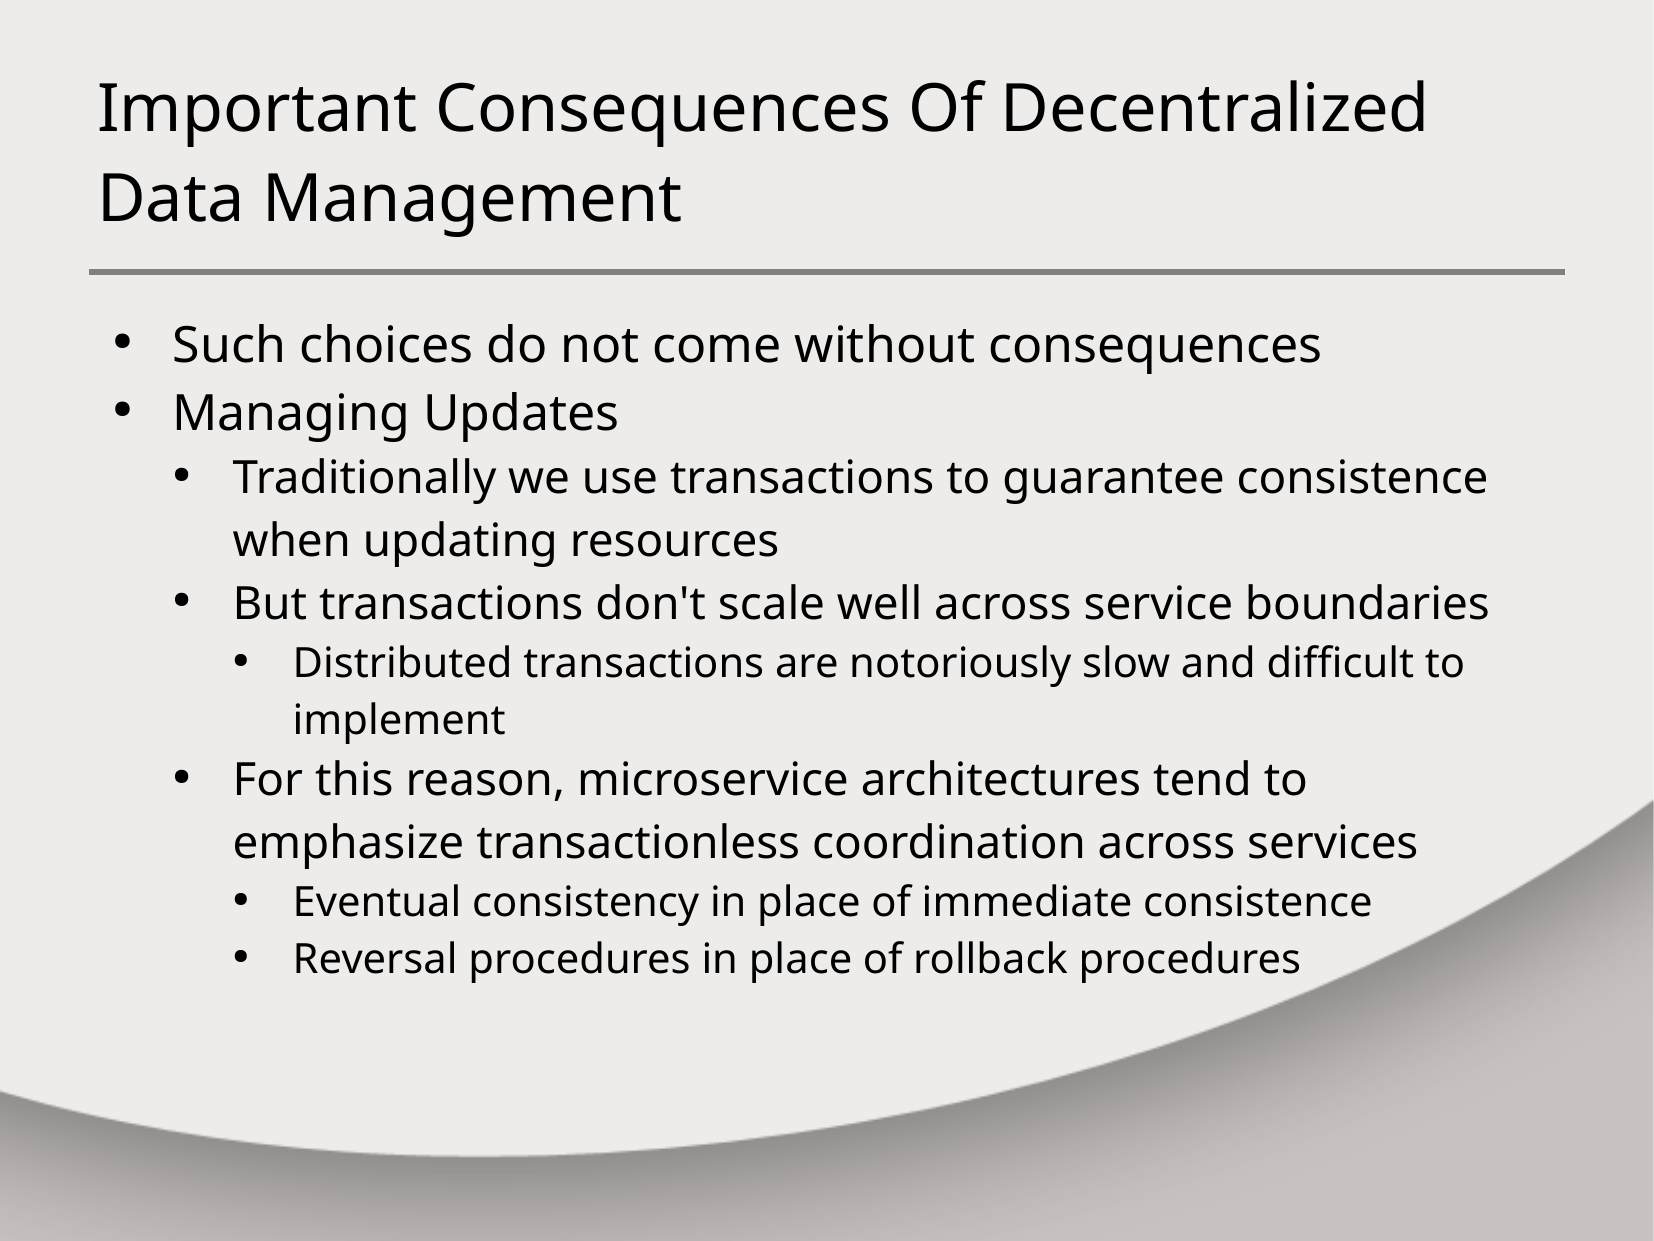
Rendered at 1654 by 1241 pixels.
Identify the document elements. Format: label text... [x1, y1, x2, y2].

picture [0, 0, 1654, 1241]
title Important Consequences Of Decentralized Data Management [97, 75, 1560, 226]
text_box Such choices do not come without consequences Managing Updates Traditionally we use transactions to guarantee consistence when updating resources But transactions don't scale well across service boundaries Distributed transactions are notoriously slow and difficult to implement For this reason, microservice architectures tend to emphasize transactionless coordination across services Eventual consistency in place of immediate consistence Reversal procedures in place of rollback procedures [97, 301, 1561, 1164]
